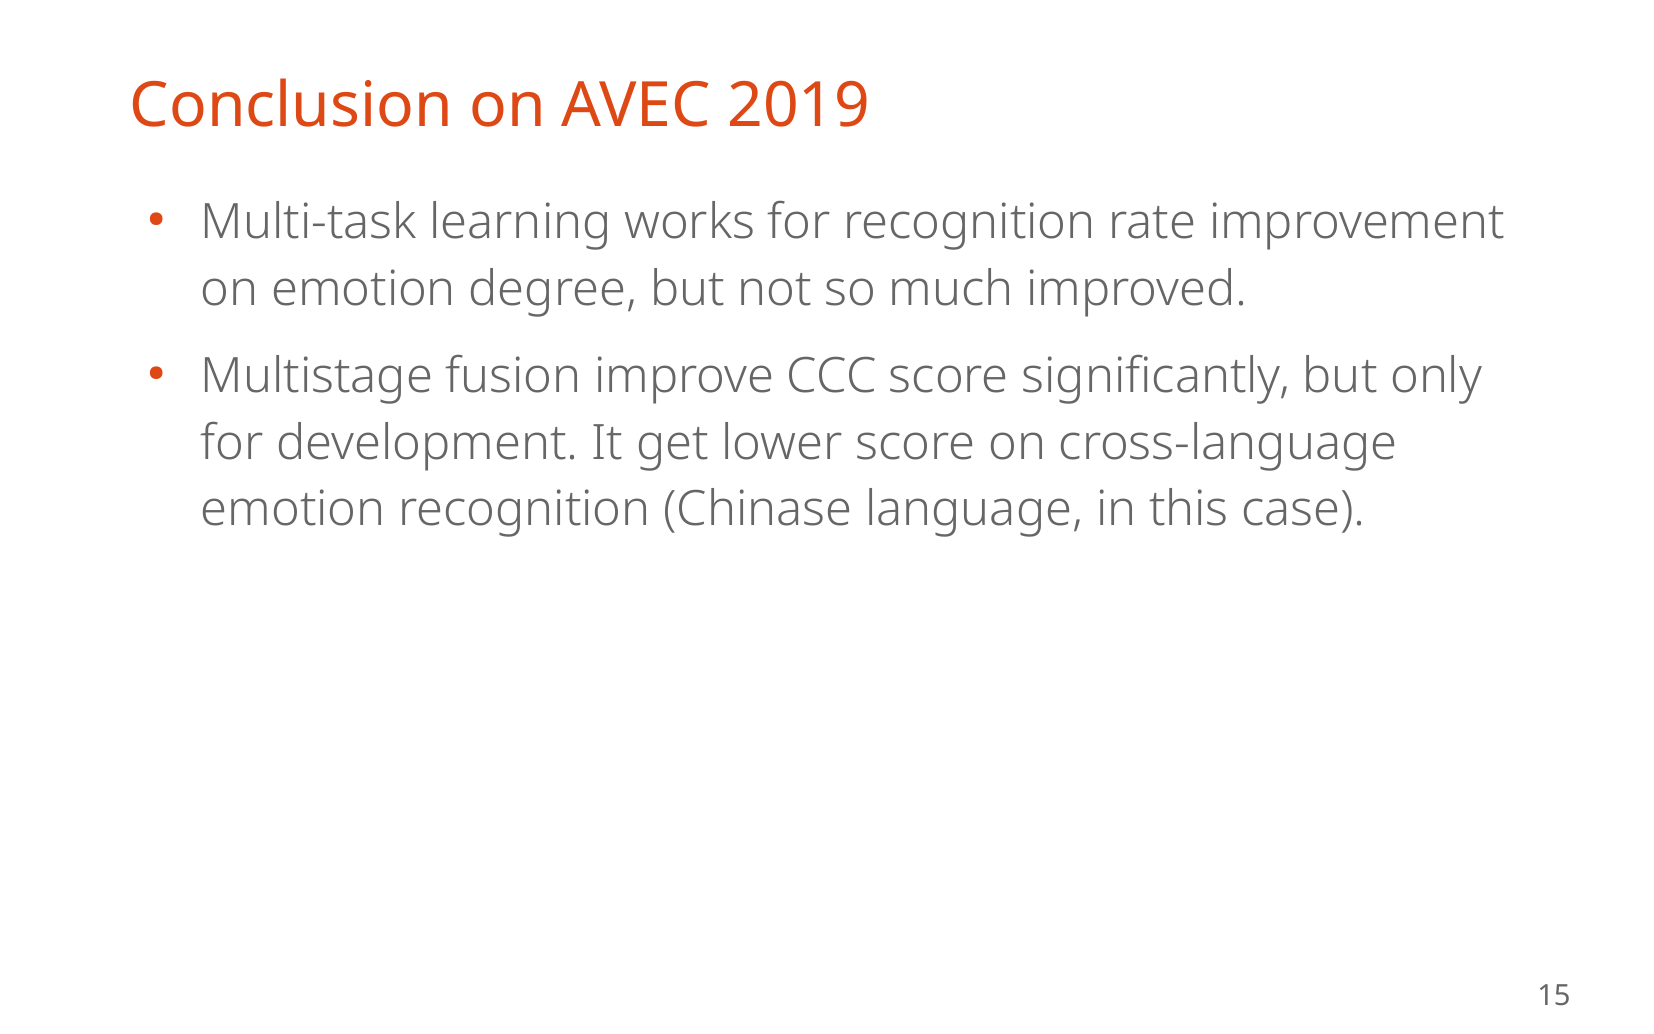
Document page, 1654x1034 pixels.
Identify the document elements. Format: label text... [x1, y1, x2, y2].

title Conclusion on AVEC 2019 [129, 49, 1518, 155]
list Multi-task learning works for recognition rate improvement on emotion degree, but not so much improved. Multistage fusion improve CCC score significantly, but only for development. It get lower score on cross-language emotion recognition (Chinase language, in this case). [129, 186, 1518, 916]
